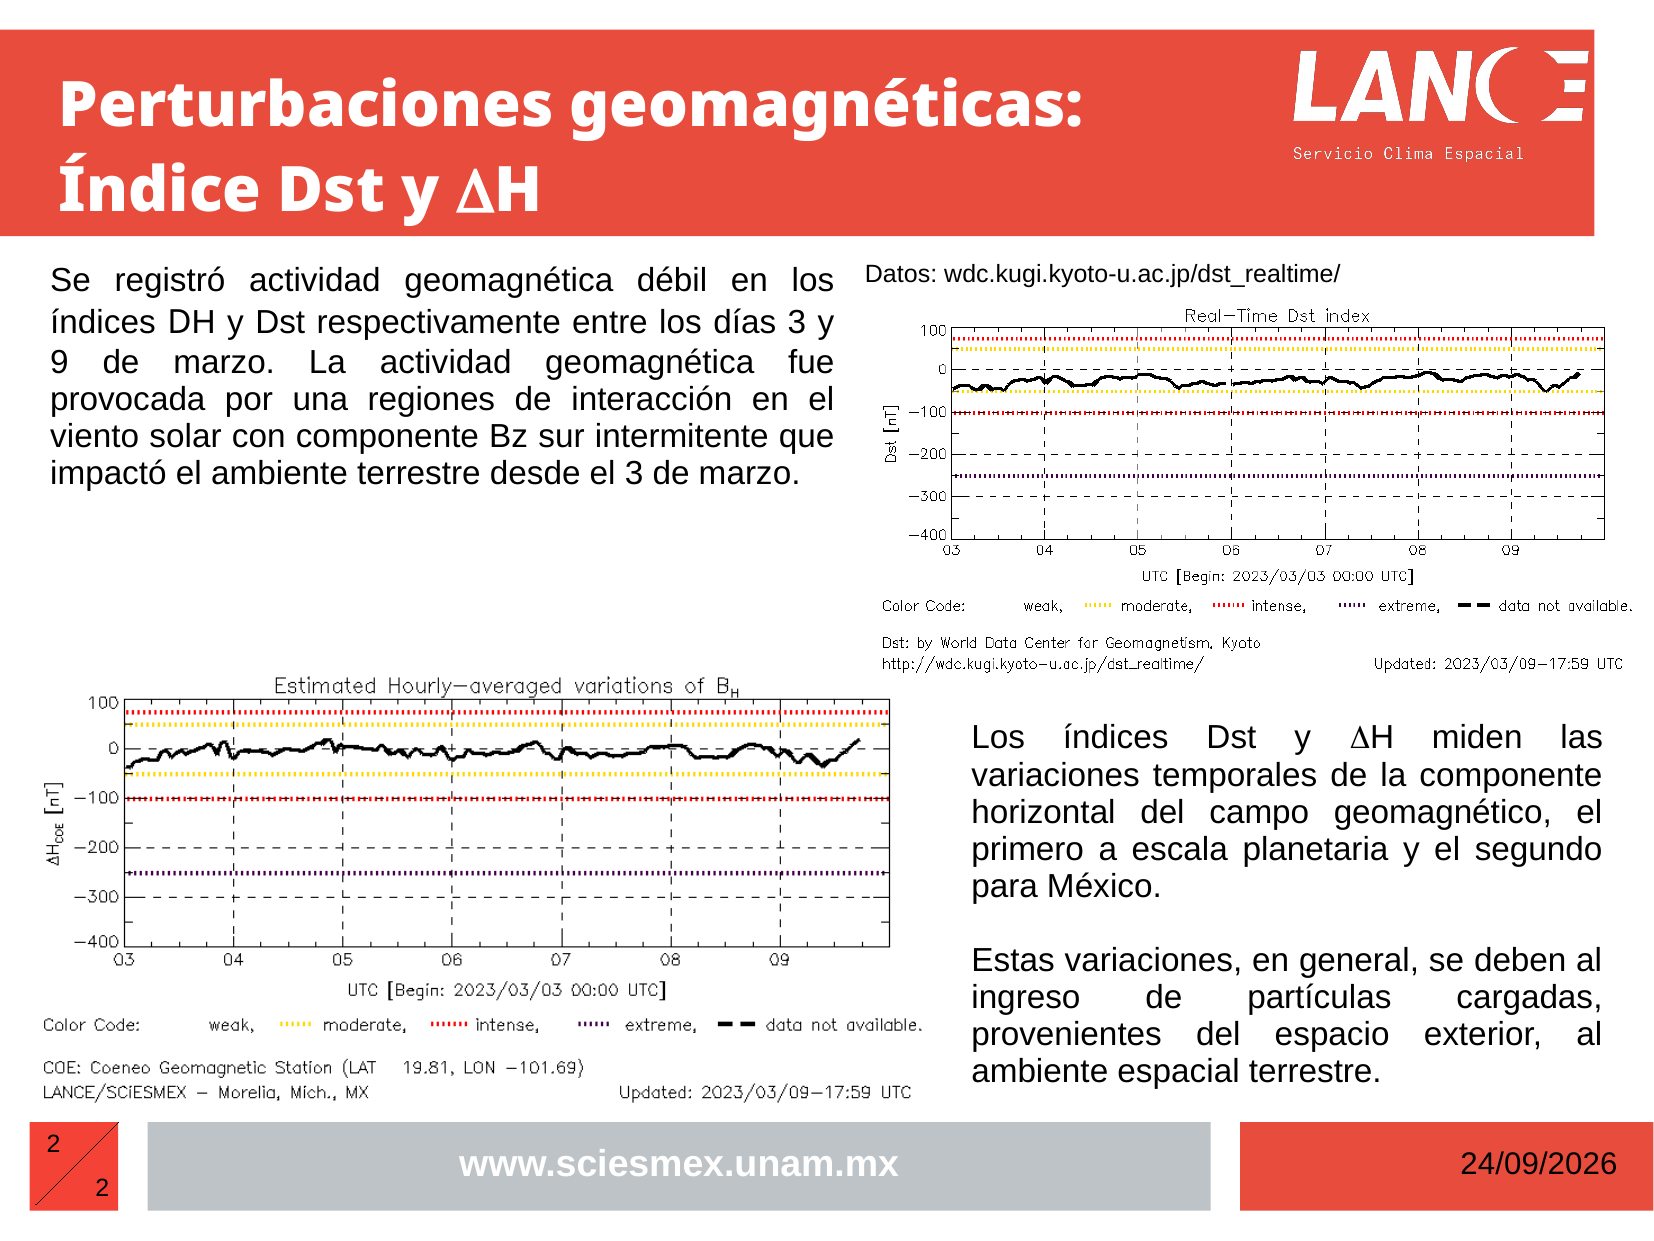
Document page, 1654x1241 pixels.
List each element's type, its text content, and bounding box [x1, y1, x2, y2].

text_box <número> [31, 1122, 176, 1170]
text_box Los índices Dst y DH miden las variaciones temporales de la componente horizontal del campo geomagnético, el primero a escala planetaria y el segundo para México. Estas variaciones, en general, se deben al ingreso de partículas cargadas, provenientes del espacio exterior, al ambiente espacial terrestre. [956, 711, 1619, 1097]
title Perturbaciones geomagnéticas: Índice Dst y DH [59, 59, 1312, 207]
picture [34, 289, 1642, 1105]
text_box www.sciesmex.unam.mx [153, 1122, 1205, 1205]
text_box 09/03/2023 [1424, 1122, 1654, 1205]
text_box Se registró actividad geomagnética débil en los índices DH y Dst respectivamente entre los días 3 y 9 de marzo. La actividad geomagnética fue provocada por una regiones de interacción en el viento solar con componente Bz sur intermitente que impactó el ambiente terrestre desde el 3 de marzo. [35, 253, 851, 640]
text_box Datos: wdc.kugi.kyoto-u.ac.jp/dst_realtime/ [850, 252, 1371, 296]
picture [1293, 47, 1589, 162]
text_box 2 [35, 1151, 125, 1209]
